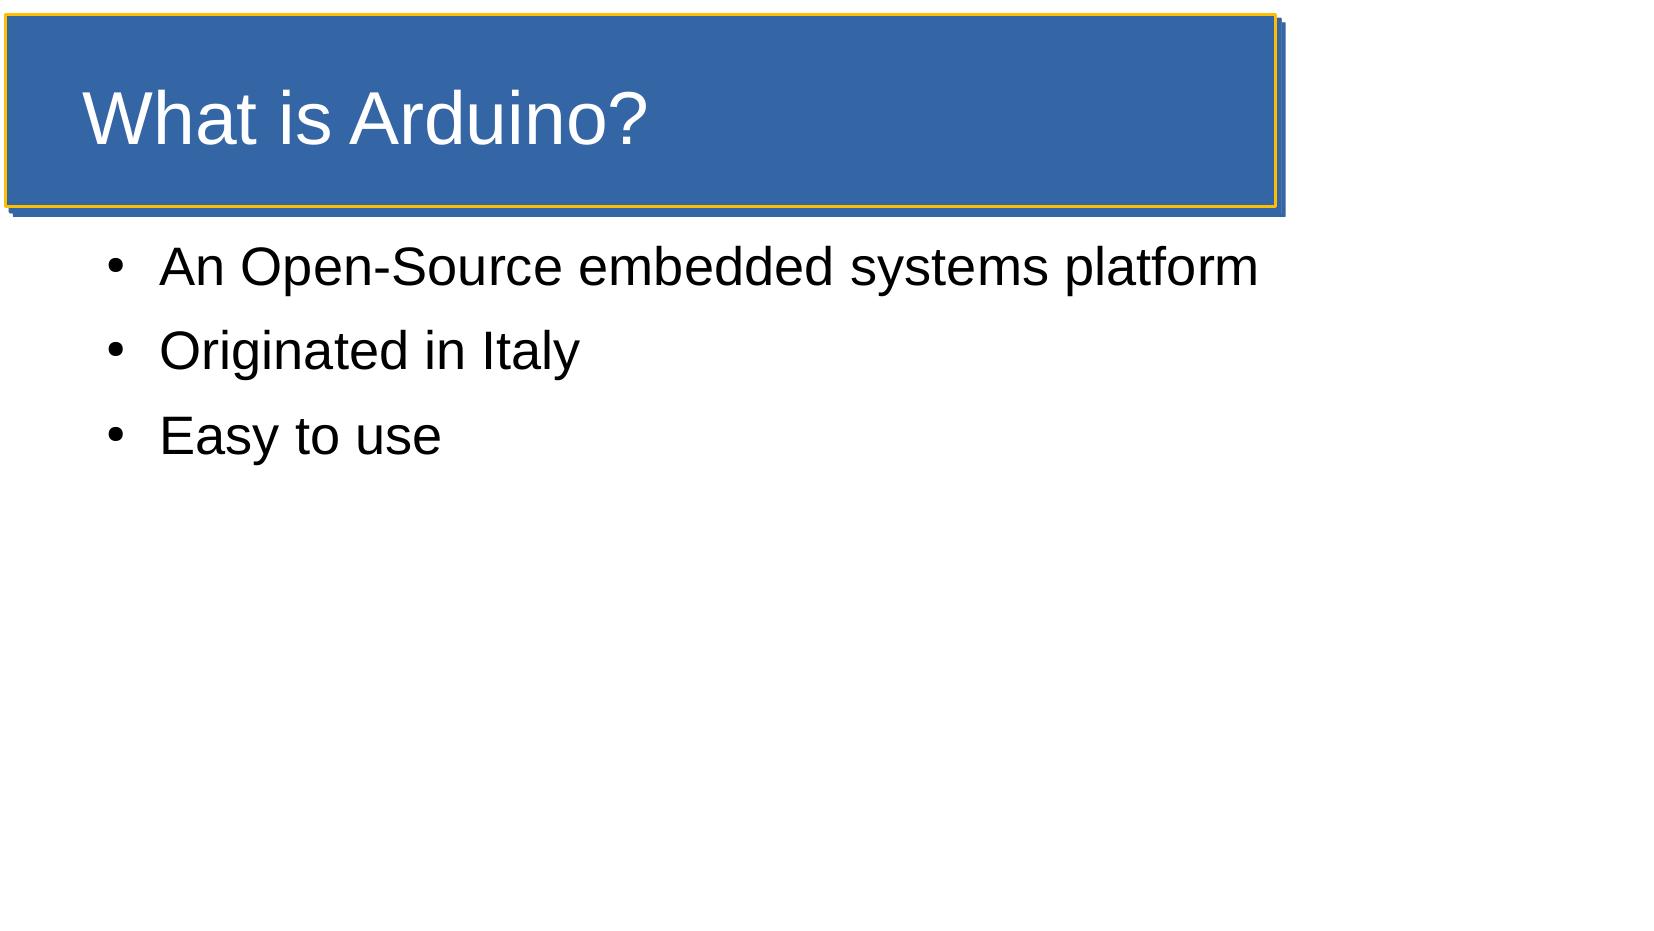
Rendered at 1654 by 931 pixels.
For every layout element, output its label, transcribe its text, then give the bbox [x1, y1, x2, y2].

title What is Arduino? [82, 44, 1235, 192]
list An Open-Source embedded systems platform Originated in Italy Easy to use [88, 236, 1565, 798]
